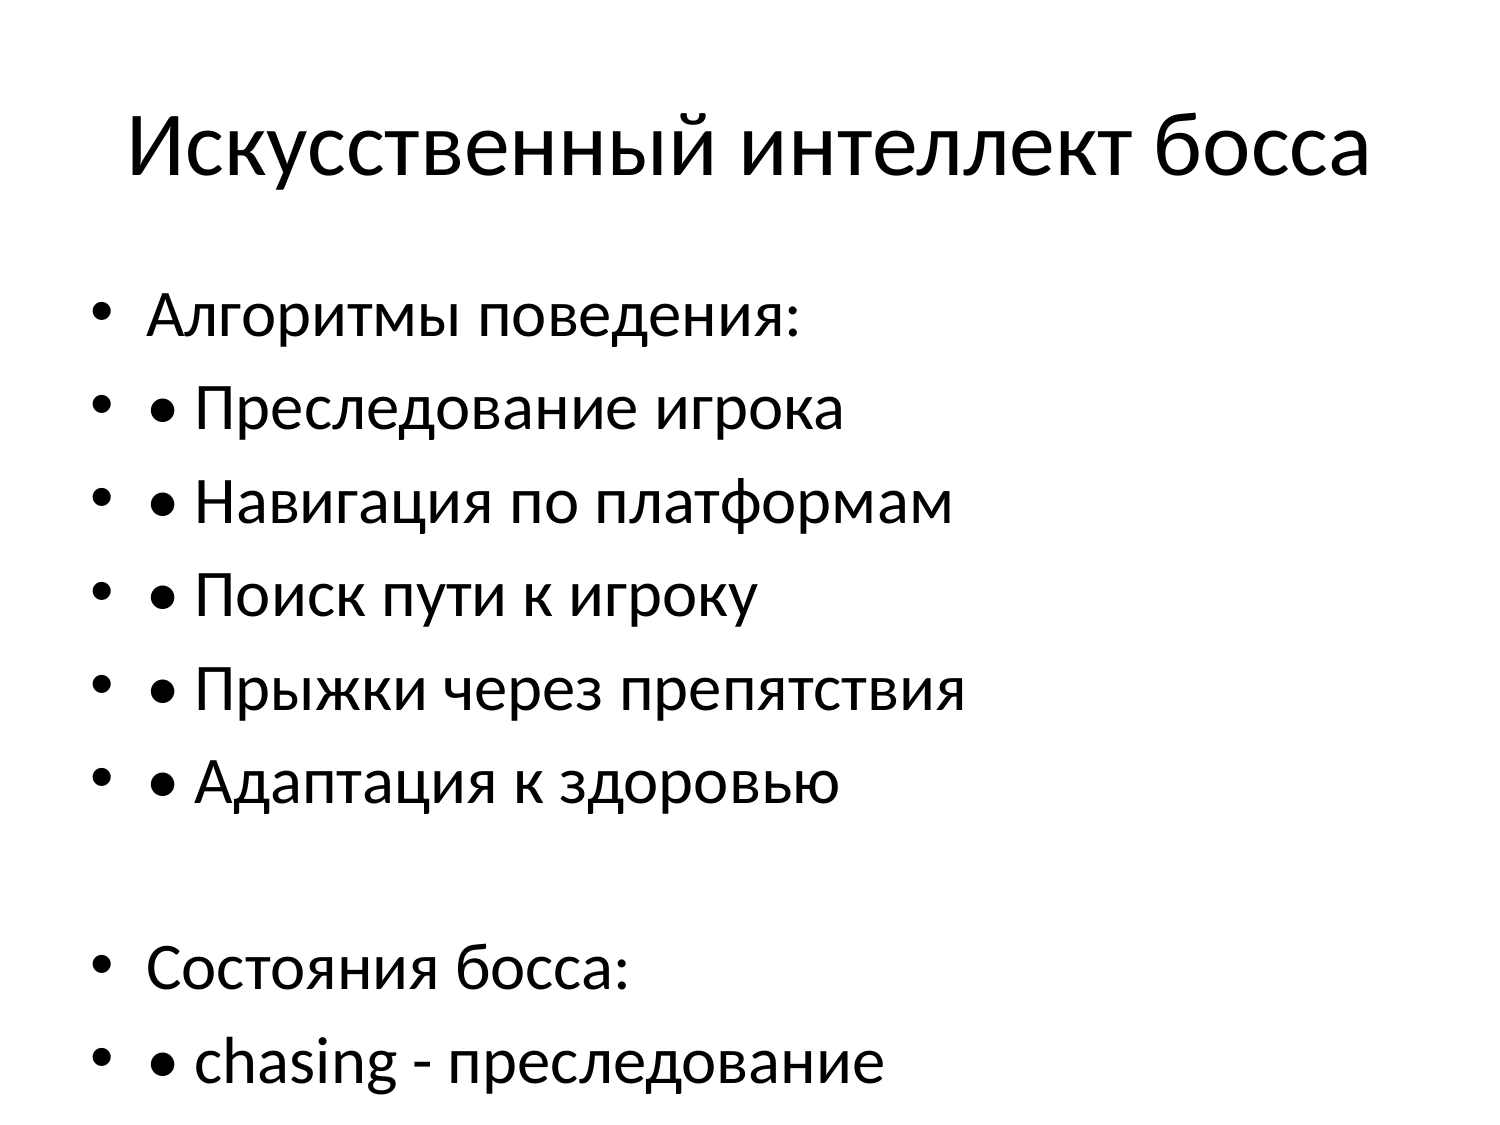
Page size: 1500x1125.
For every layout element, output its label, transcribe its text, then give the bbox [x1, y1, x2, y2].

list Алгоритмы поведения: • Преследование игрока • Навигация по платформам • Поиск пути к игроку • Прыжки через препятствия • Адаптация к здоровью Состояния босса: • chasing - преследование • navigating - навигация • jumping - прыжок [75, 262, 1425, 1005]
title Искусственный интеллект босса [75, 45, 1425, 233]
